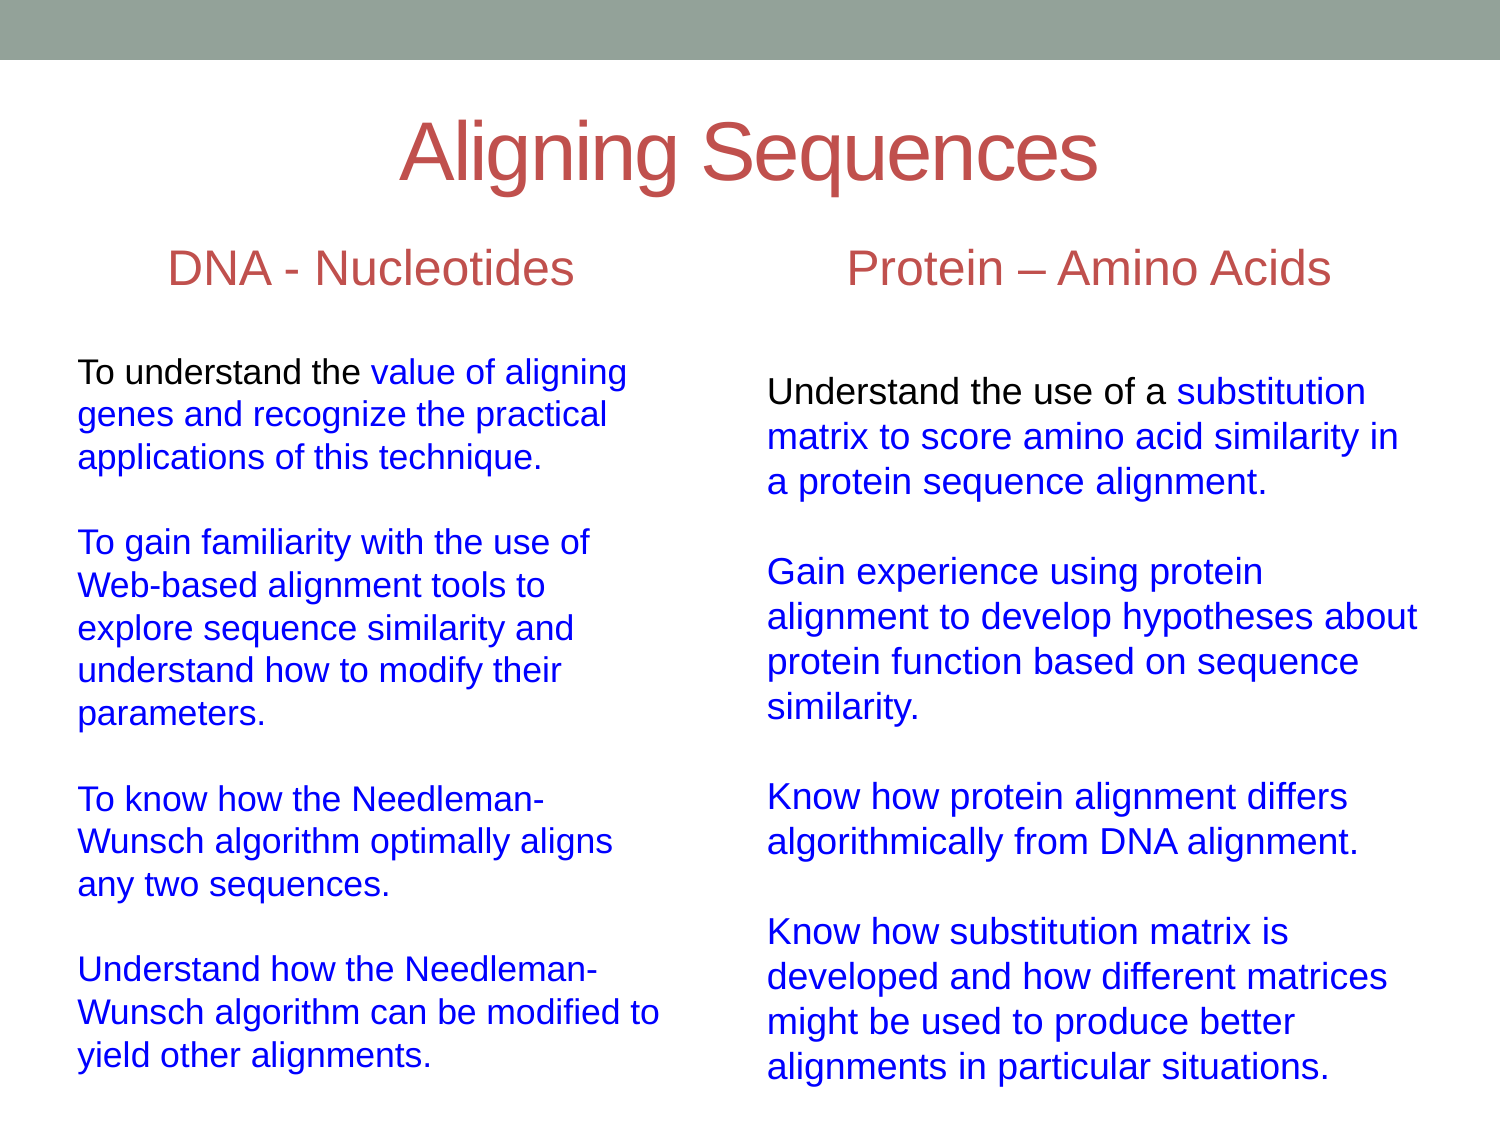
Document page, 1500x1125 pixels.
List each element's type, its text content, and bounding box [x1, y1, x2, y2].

text_box Aligning Sequences [75, 66, 1426, 229]
list Understand the use of a substitution matrix to score amino acid similarity in a protein sequence alignment. Gain experience using protein alignment to develop hypotheses about protein function based on sequence similarity. Know how protein alignment differs algorithmically from DNA alignment. Know how substitution matrix is developed and how different matrices might be used to produce better alignments in particular situations. [766, 366, 1426, 1089]
text_box DNA - Nucleotides [75, 212, 667, 318]
list To understand the value of aligning genes and recognize the practical applications of this technique. To gain familiarity with the use of Web-based alignment tools to explore sequence similarity and understand how to modify their parameters. To know how the Needleman-Wunsch algorithm optimally aligns any two sequences. Understand how the Needleman-Wunsch algorithm can be modified to yield other alignments. [77, 348, 669, 1076]
text_box Protein – Amino Acids [766, 212, 1412, 318]
